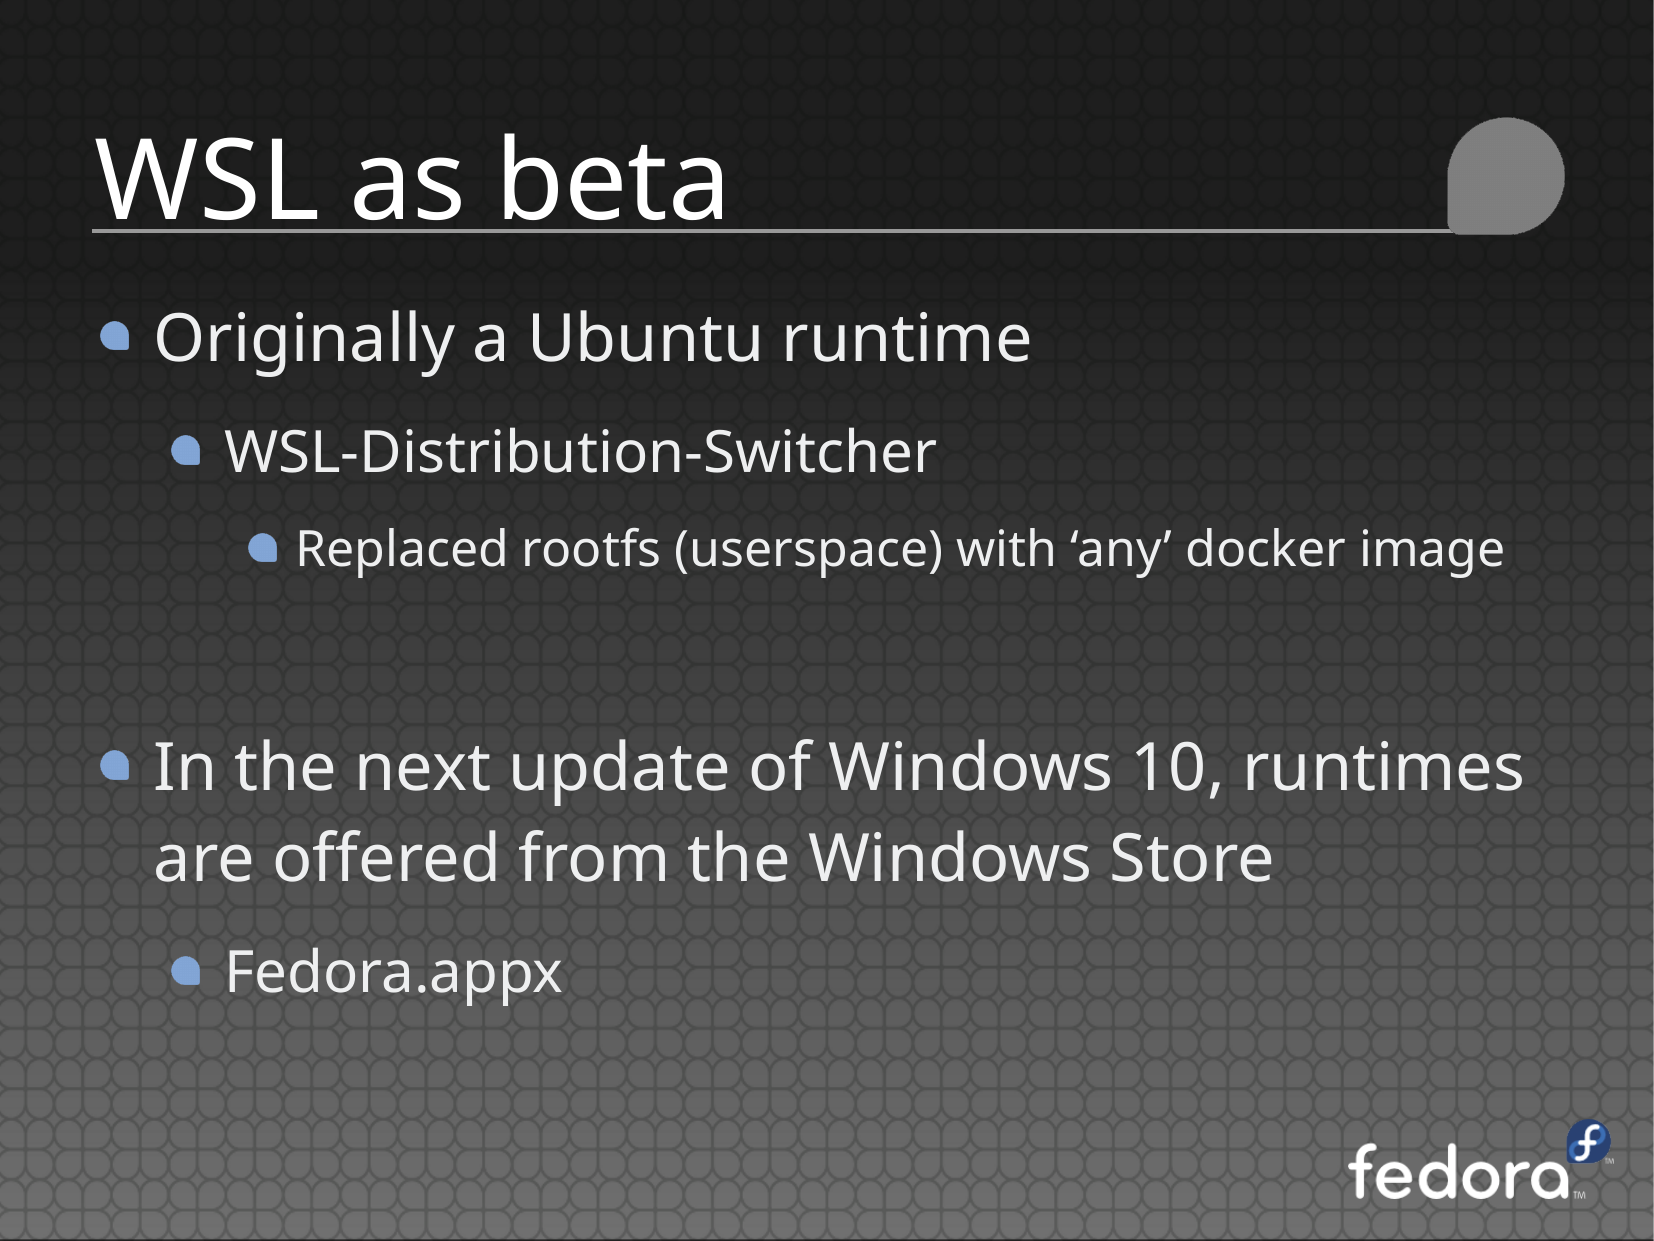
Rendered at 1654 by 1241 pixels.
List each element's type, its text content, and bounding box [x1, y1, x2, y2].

picture [0, 0, 1654, 1241]
list Originally a Ubuntu runtime WSL-Distribution-Switcher Replaced rootfs (userspace) with ‘any’ docker image In the next update of Windows 10, runtimes are offered from the Windows Store Fedora.appx [82, 290, 1571, 1094]
title WSL as beta [94, 100, 1426, 251]
